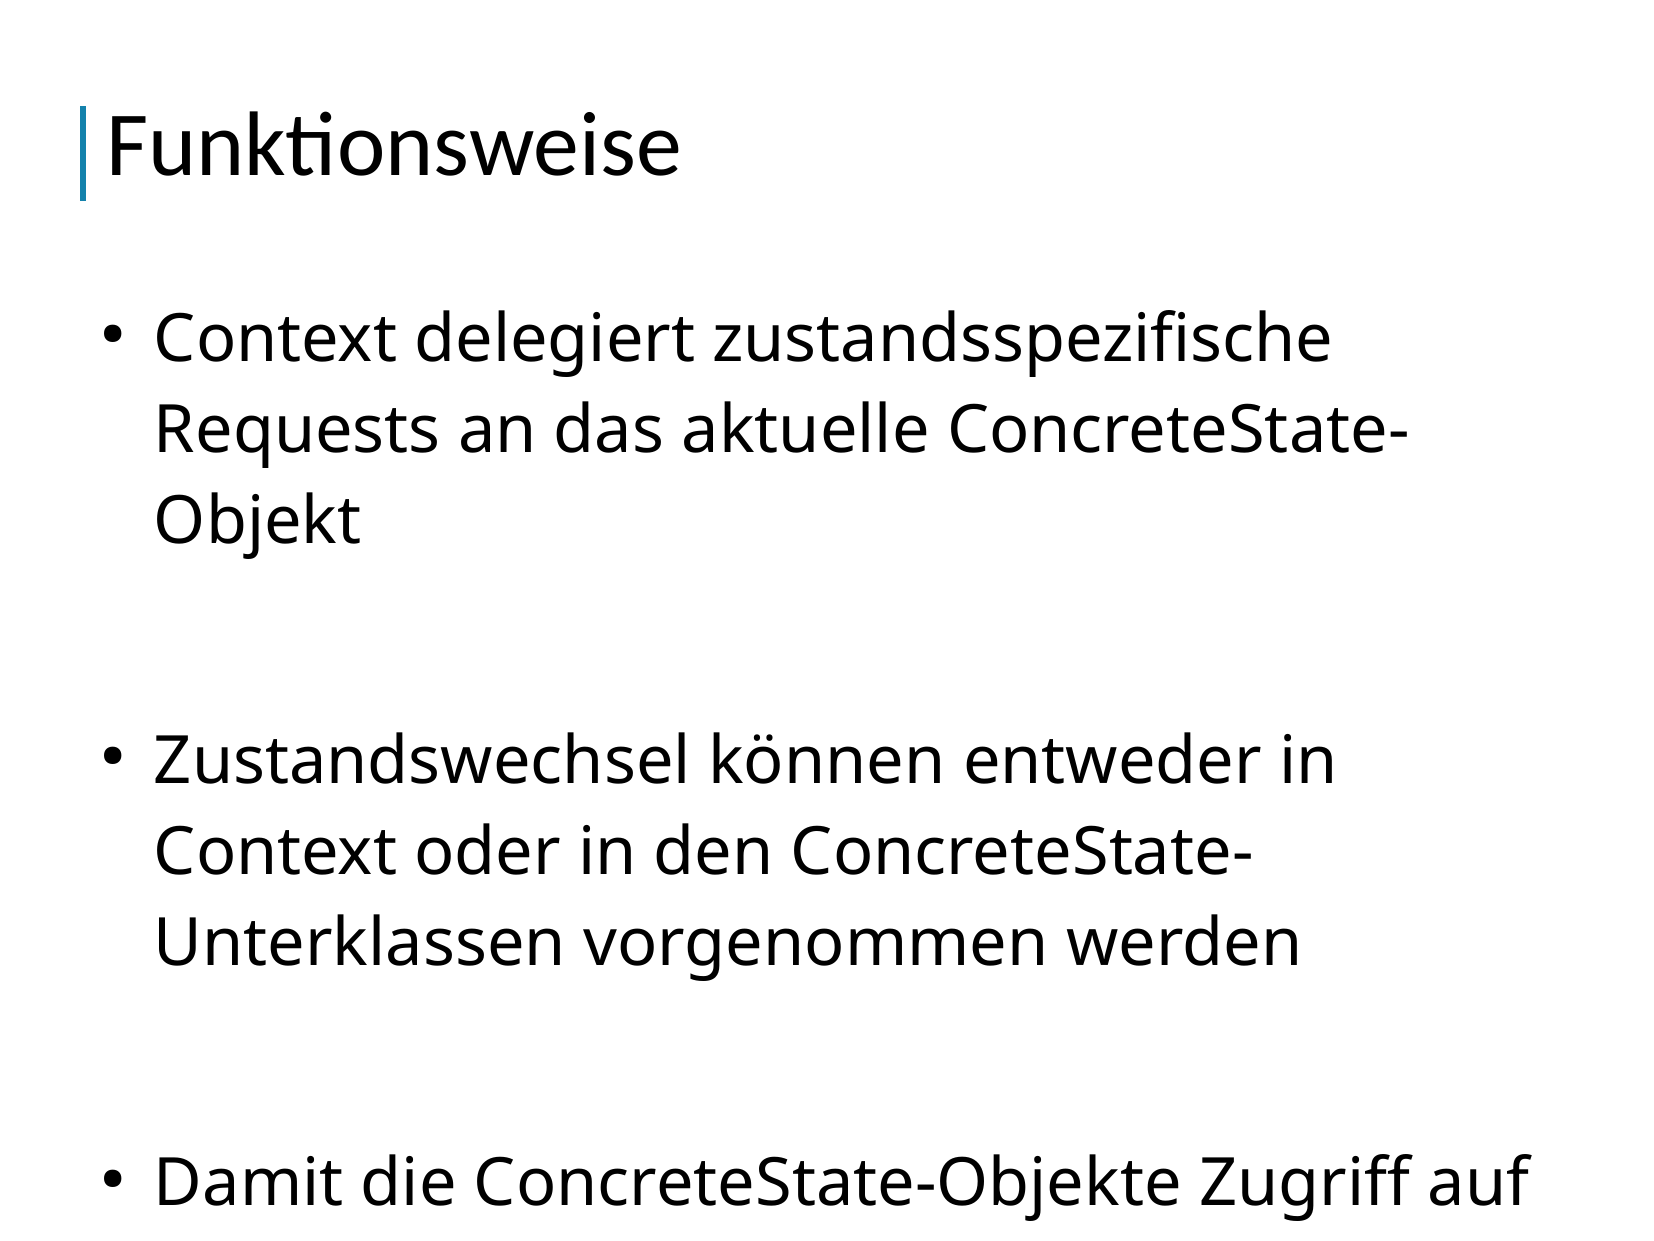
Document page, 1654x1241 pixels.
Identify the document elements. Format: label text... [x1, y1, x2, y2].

list Context delegiert zustandsspezifische Requests an das aktuelle ConcreteState-Objekt Zustandswechsel können entweder in Context oder in den ConcreteState-Unterklassen vorgenommen werden Damit die ConcreteState-Objekte Zugriff auf Context haben, kann es sich selbst als Argument übergeben [83, 290, 1572, 1142]
title Funktionsweise [106, 49, 1571, 257]
